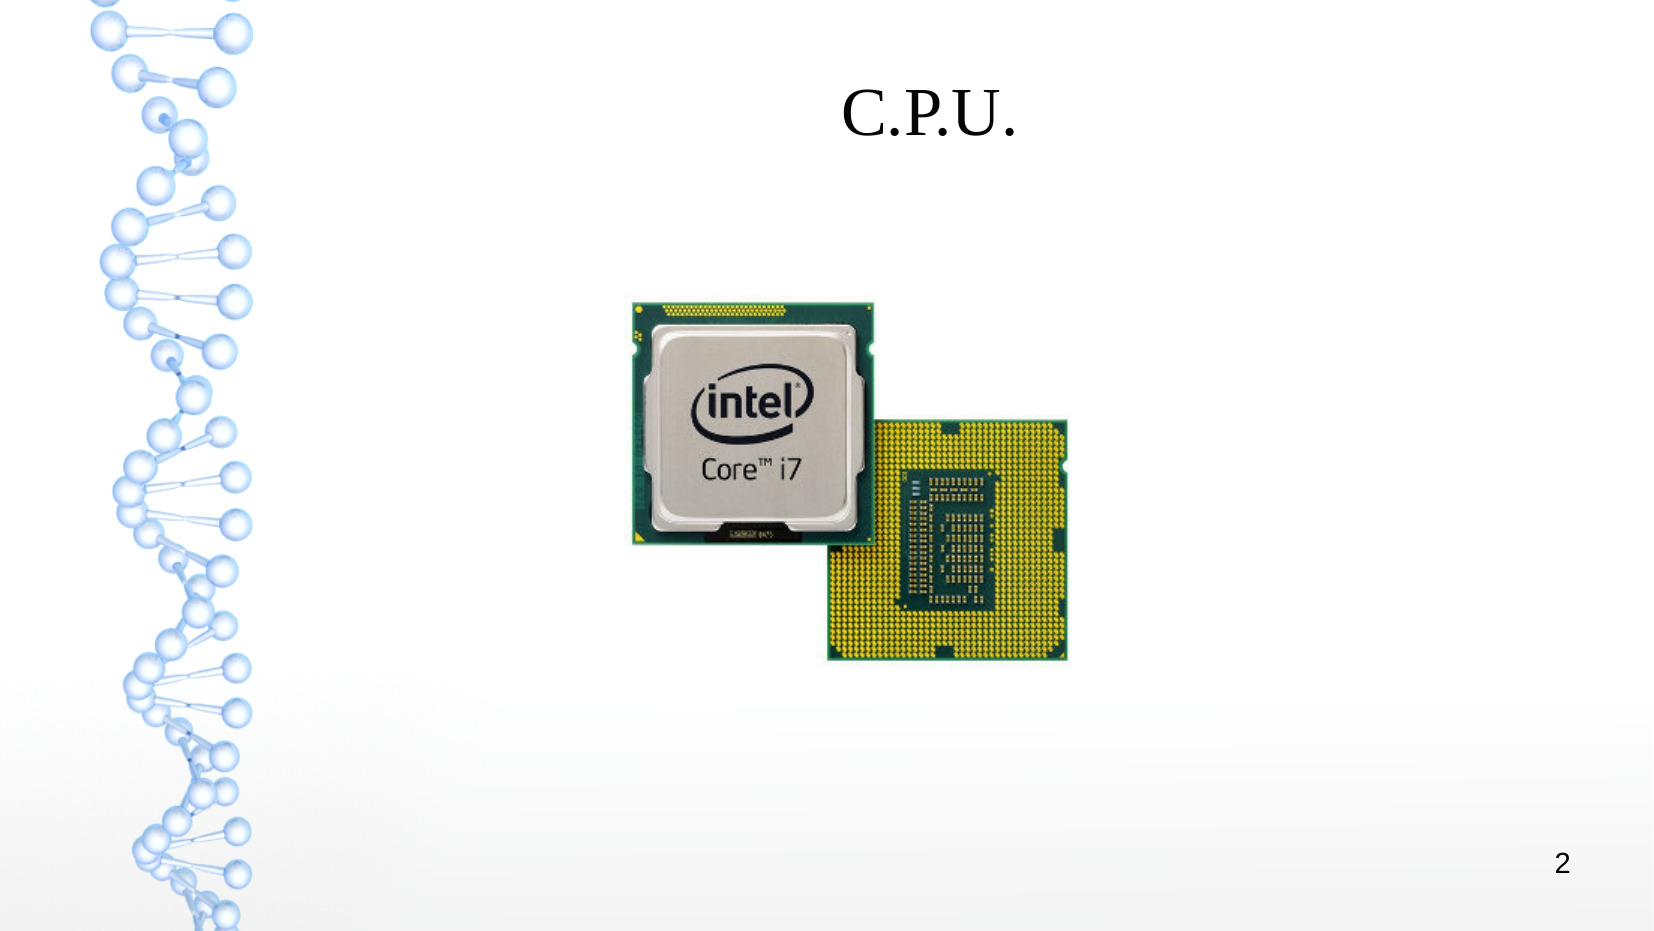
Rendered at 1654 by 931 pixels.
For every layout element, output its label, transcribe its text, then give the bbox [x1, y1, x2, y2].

title C.P.U. [265, 35, 1595, 189]
picture [0, 0, 1654, 931]
